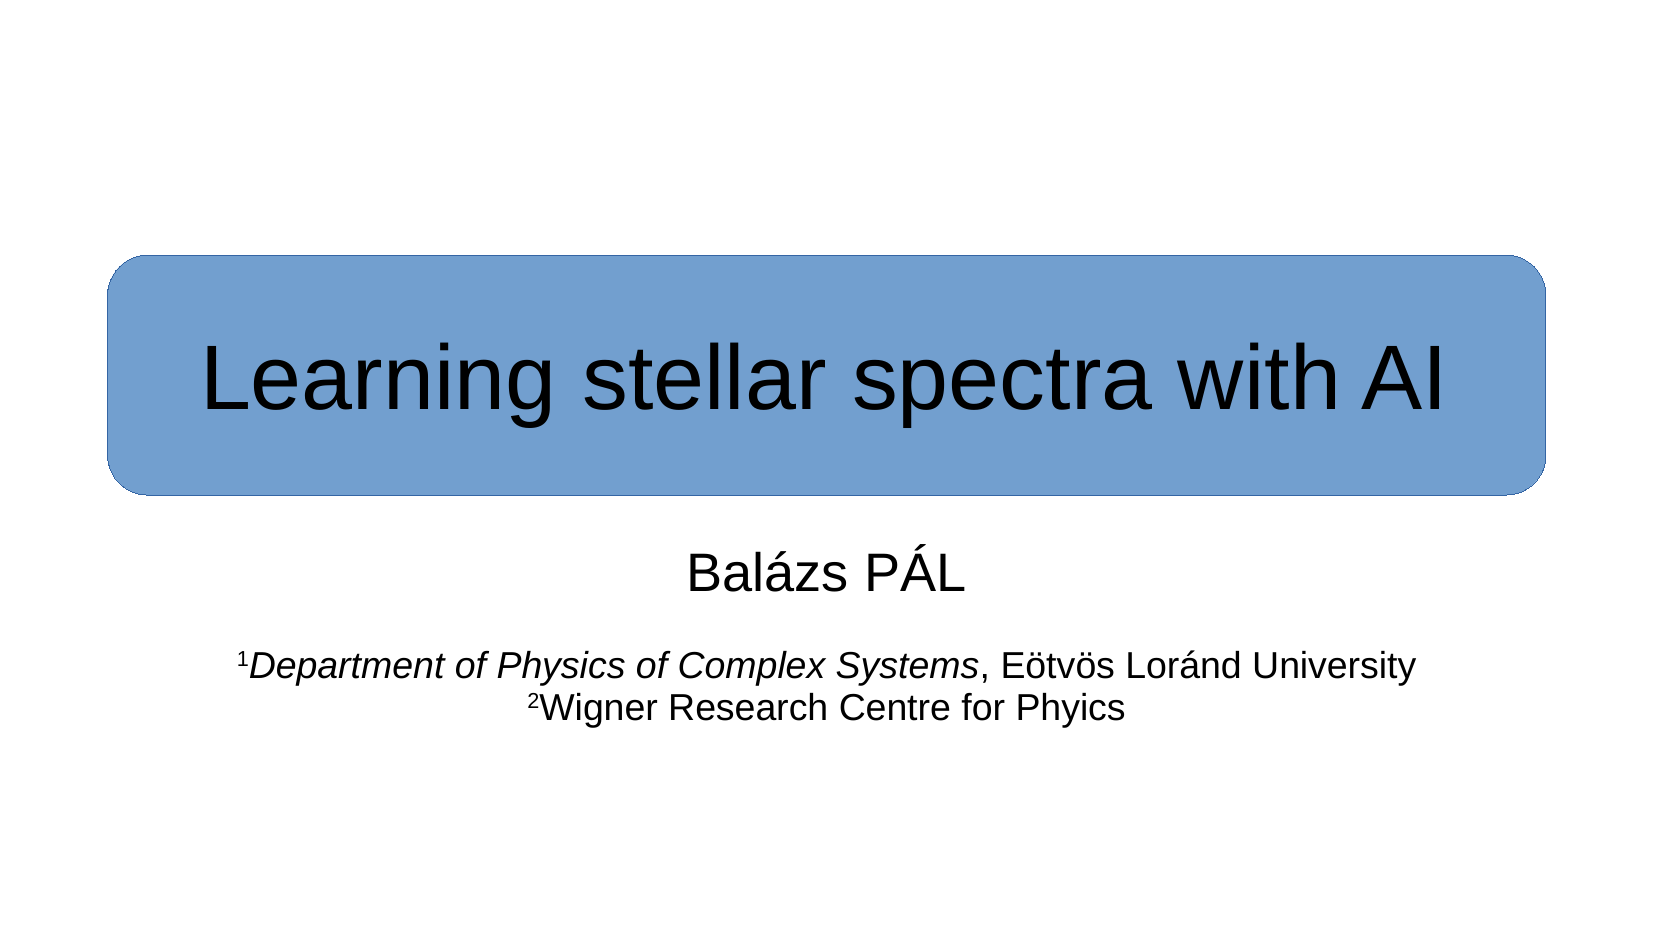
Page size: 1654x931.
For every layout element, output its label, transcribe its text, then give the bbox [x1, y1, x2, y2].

title Learning stellar spectra with AI [120, 275, 1531, 450]
text_box [107, 255, 1546, 450]
text_box Balázs PÁL 1Department of Physics of Complex Systems, Eötvös Loránd University 2Wigner Research Centre for Phyics [82, 450, 1571, 803]
